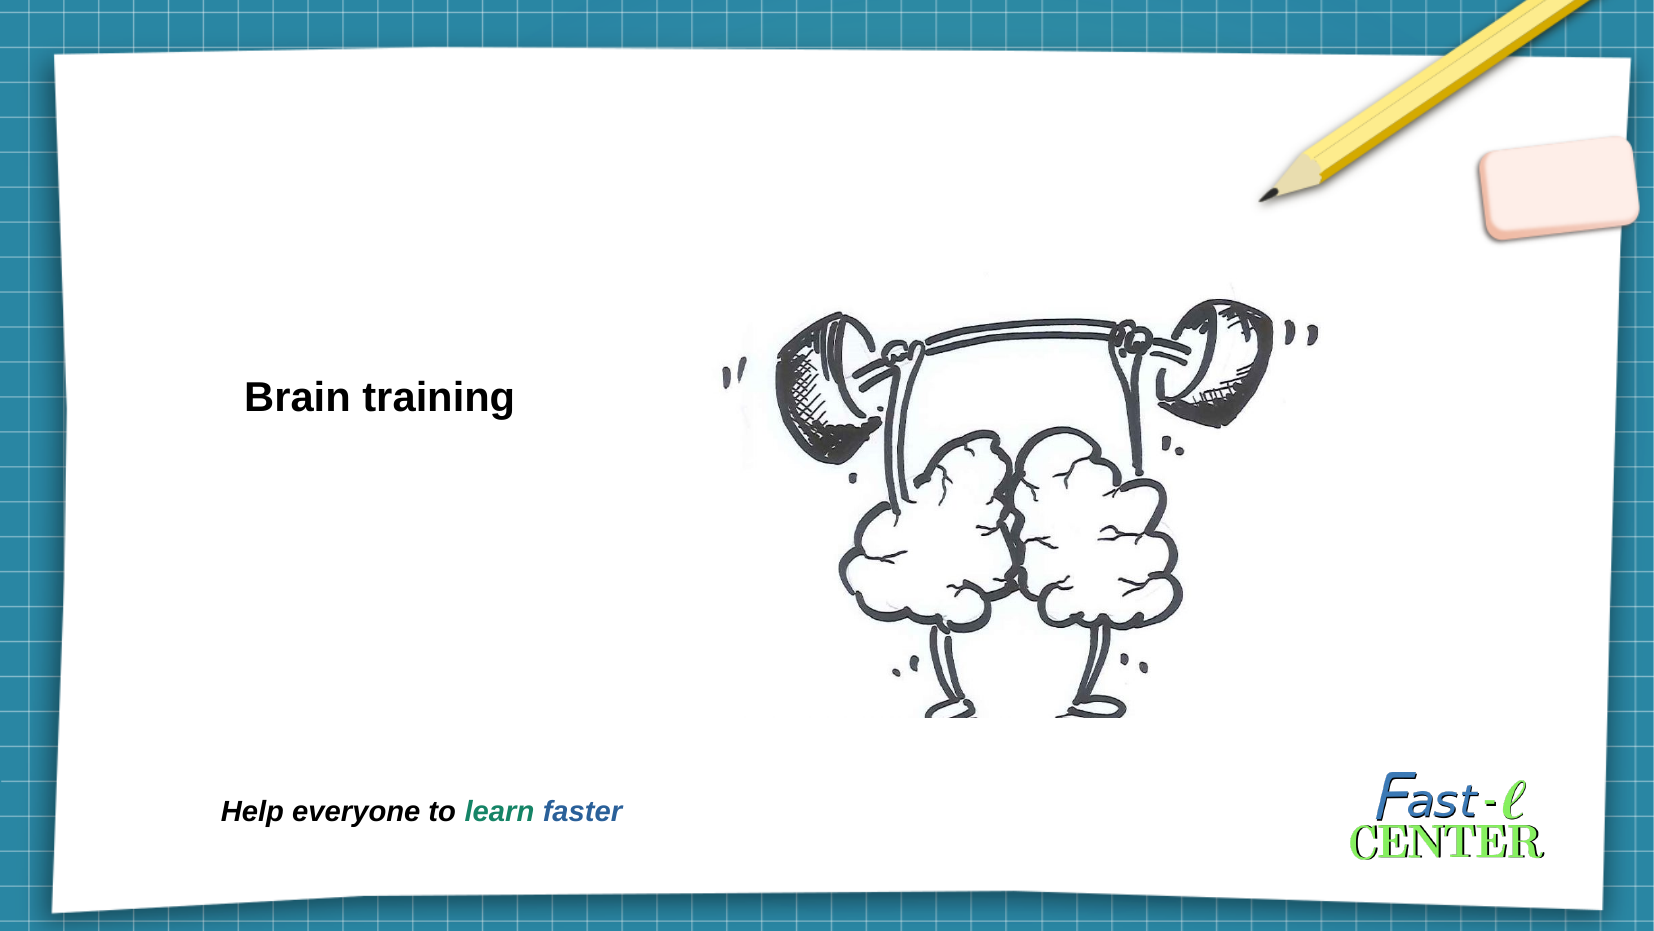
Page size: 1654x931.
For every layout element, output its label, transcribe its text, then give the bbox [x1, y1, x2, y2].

text_box Help everyone to learn faster [206, 787, 638, 836]
text_box Brain training [229, 343, 638, 531]
picture [0, 0, 1654, 931]
